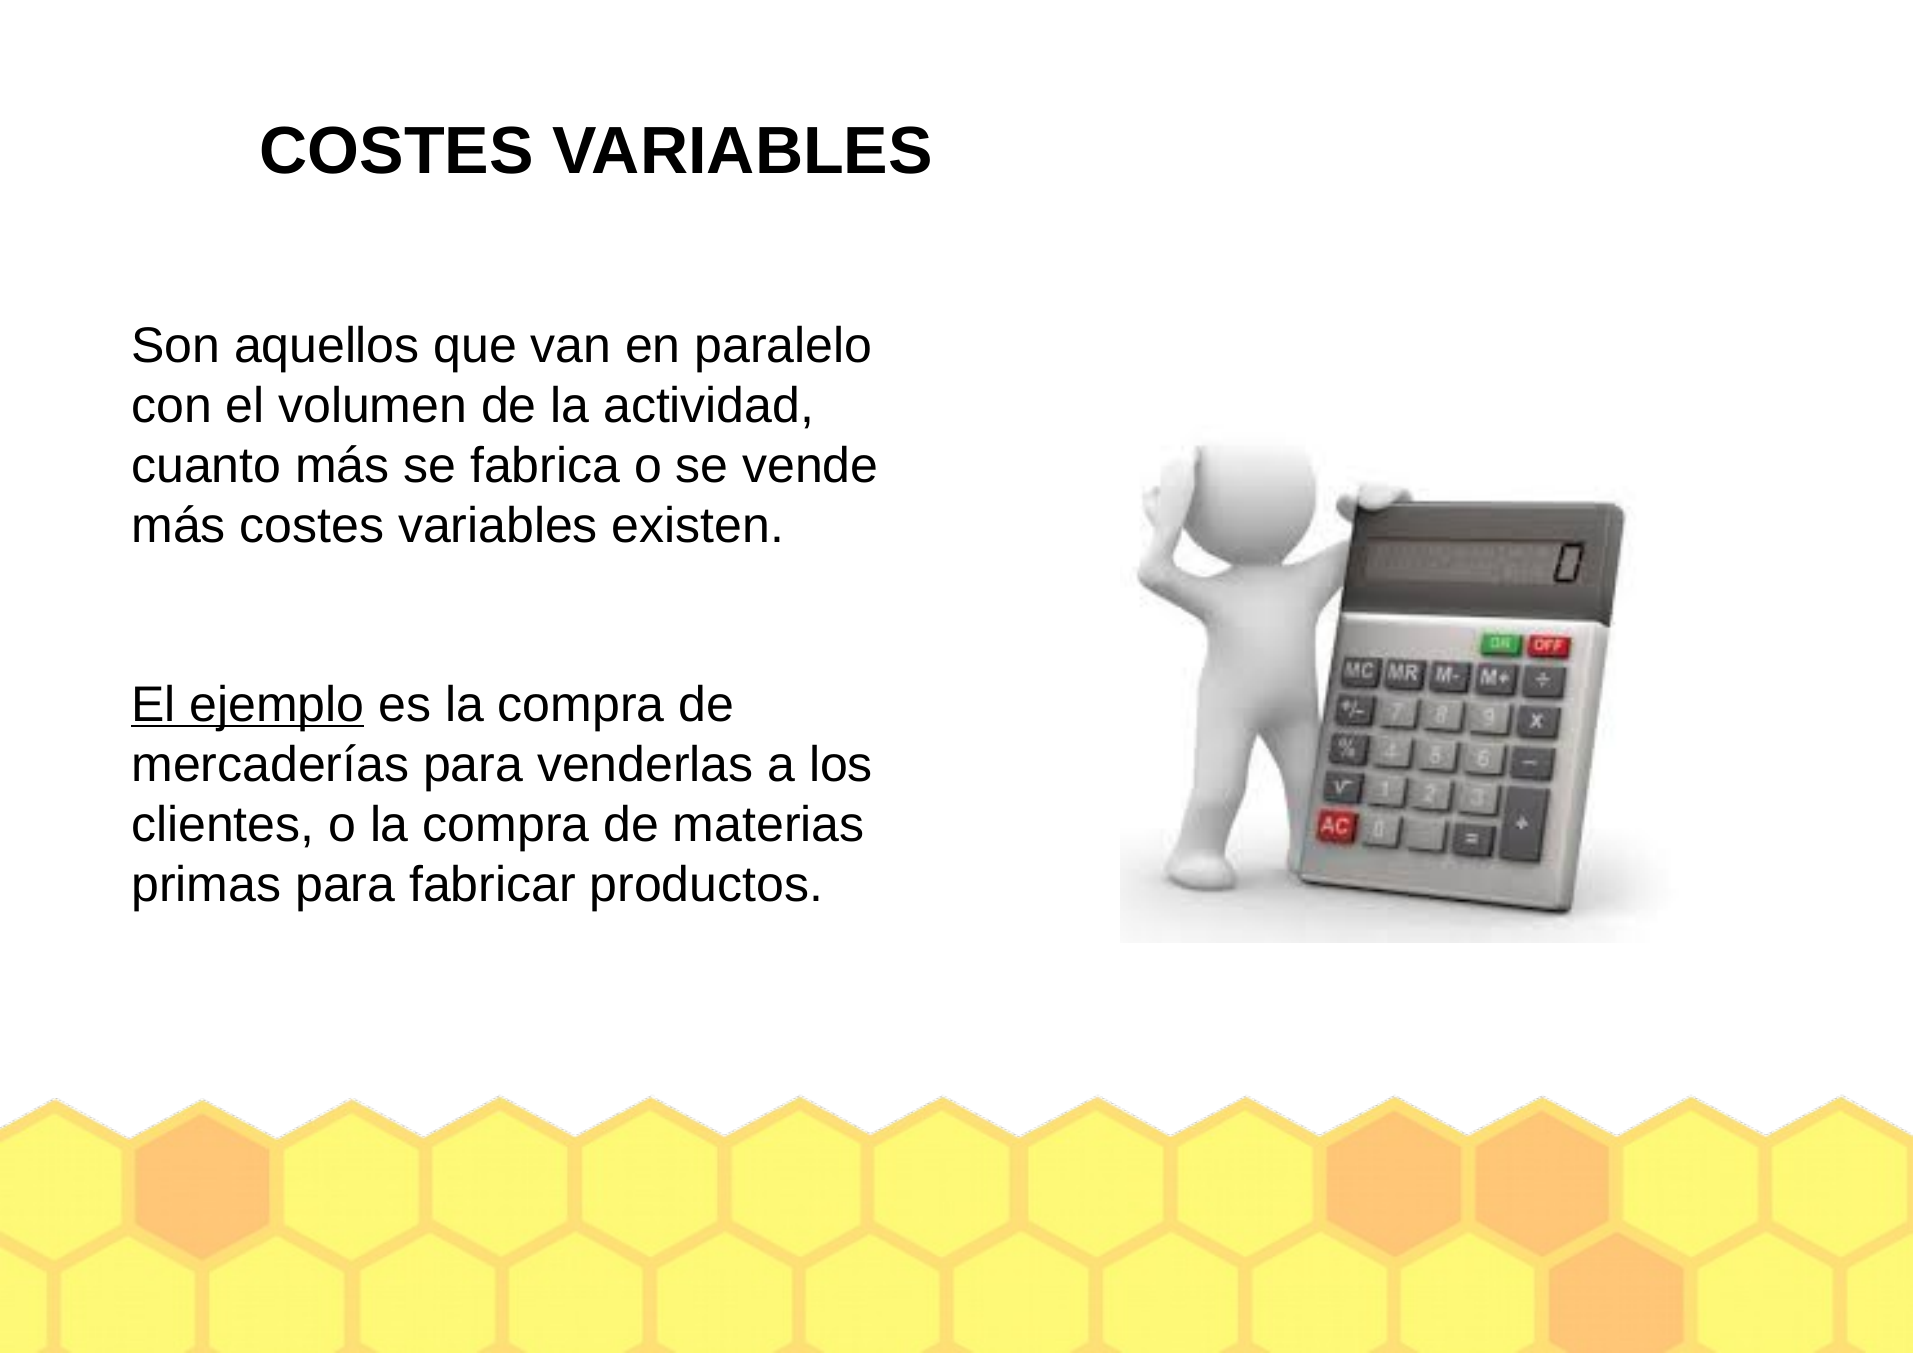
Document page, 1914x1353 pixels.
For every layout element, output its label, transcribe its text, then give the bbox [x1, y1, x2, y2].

title COSTES VARIABLES [131, 89, 1062, 205]
picture [0, 1092, 1913, 1353]
picture [1120, 386, 1709, 943]
list Son aquellos que van en paralelo con el volumen de la actividad, cuanto más se fabrica o se vende más costes variables existen. El ejemplo es la compra de mercaderías para venderlas a los clientes, o la compra de materias primas para fabricar productos. [131, 223, 949, 1158]
